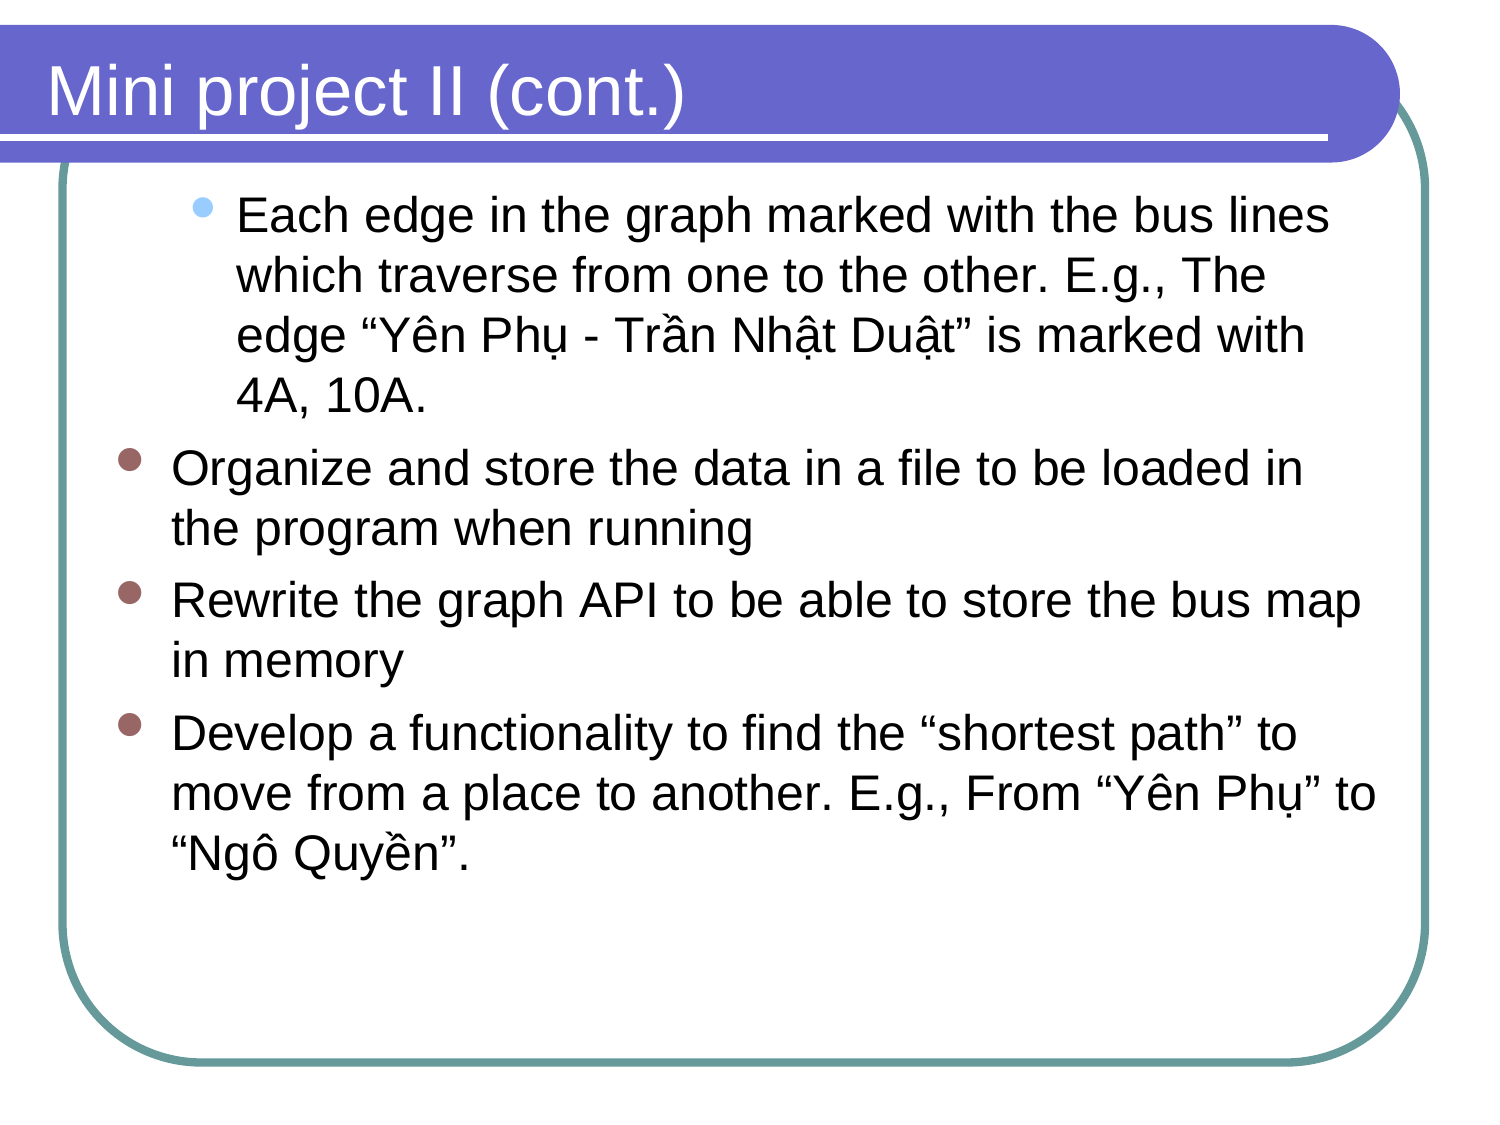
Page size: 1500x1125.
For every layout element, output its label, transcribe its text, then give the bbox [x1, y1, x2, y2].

list Each edge in the graph marked with the bus lines which traverse from one to the other. E.g., The edge “Yên Phụ - Trần Nhật Duật” is marked with 4A, 10A. Organize and store the data in a file to be loaded in the program when running Rewrite the graph API to be able to store the bus map in memory Develop a functionality to find the “shortest path” to move from a place to another. E.g., From “Yên Phụ” to “Ngô Quyền”. [99, 174, 1401, 1026]
title Mini project II (cont.) [31, 37, 1347, 138]
